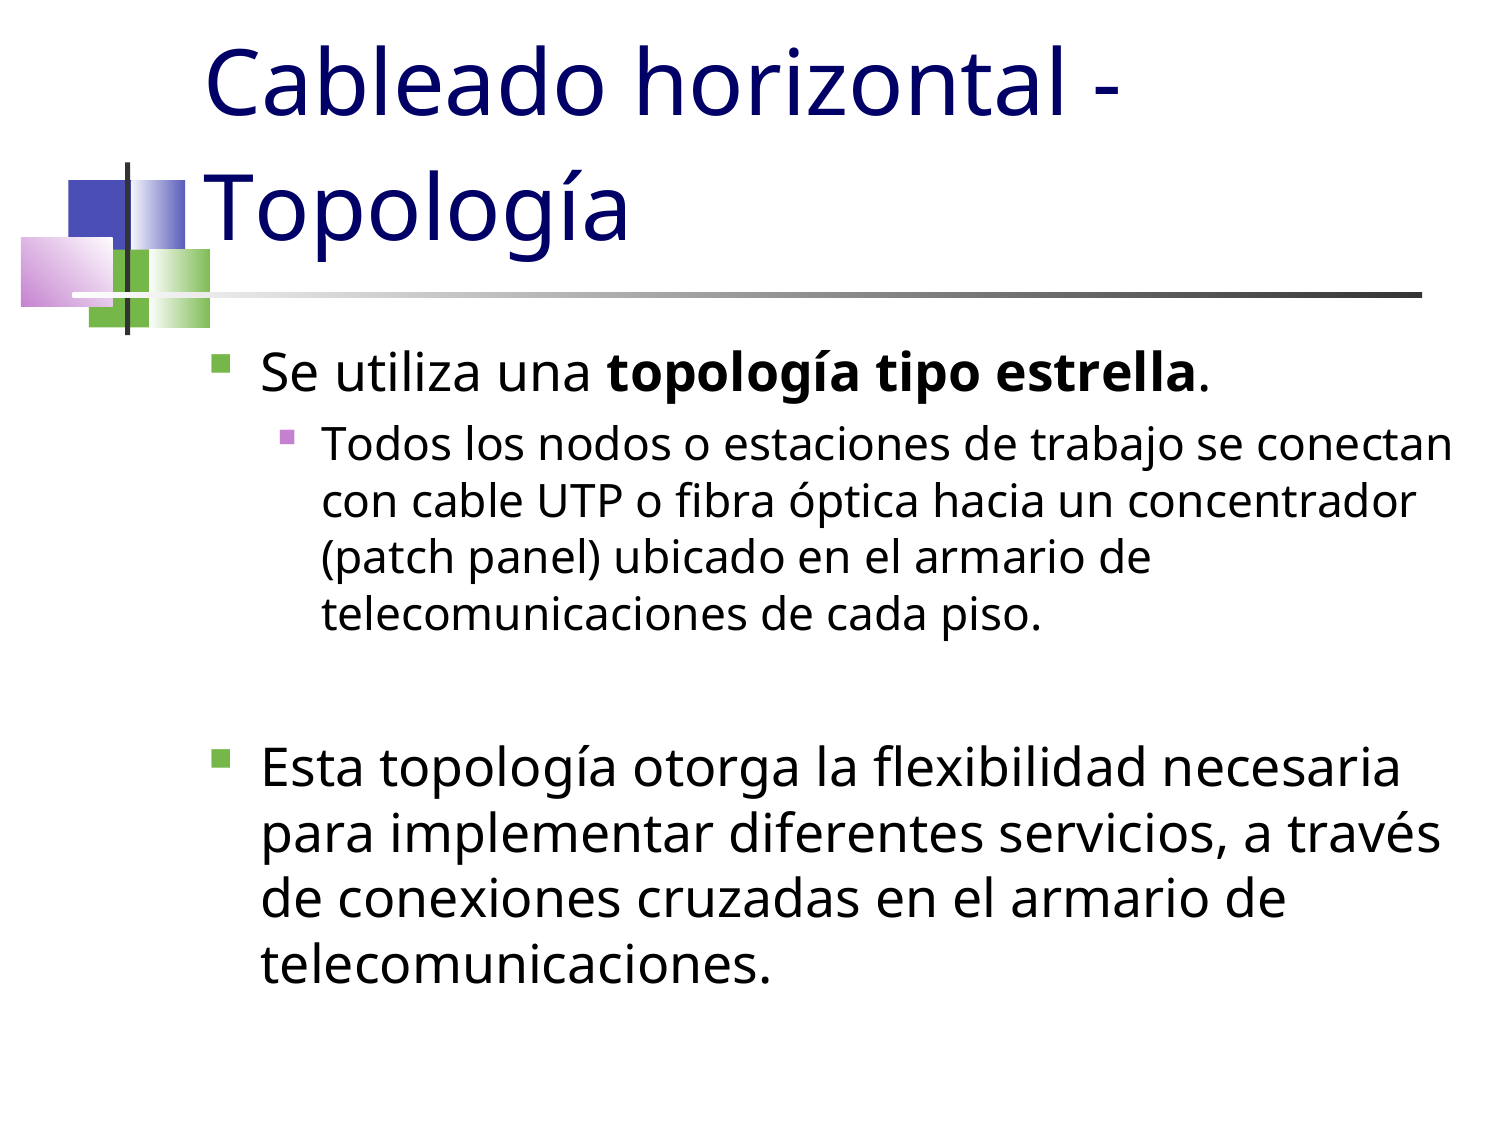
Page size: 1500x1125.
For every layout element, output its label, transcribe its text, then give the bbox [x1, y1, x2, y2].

list Se utiliza una topología tipo estrella. Todos los nodos o estaciones de trabajo se conectan con cable UTP o fibra óptica hacia un concentrador (patch panel) ubicado en el armario de telecomunicaciones de cada piso. Esta topología otorga la flexibilidad necesaria para implementar diferentes servicios, a través de conexiones cruzadas en el armario de telecomunicaciones. [193, 331, 1469, 1007]
title Cableado horizontal - Topología [188, 35, 1468, 276]
